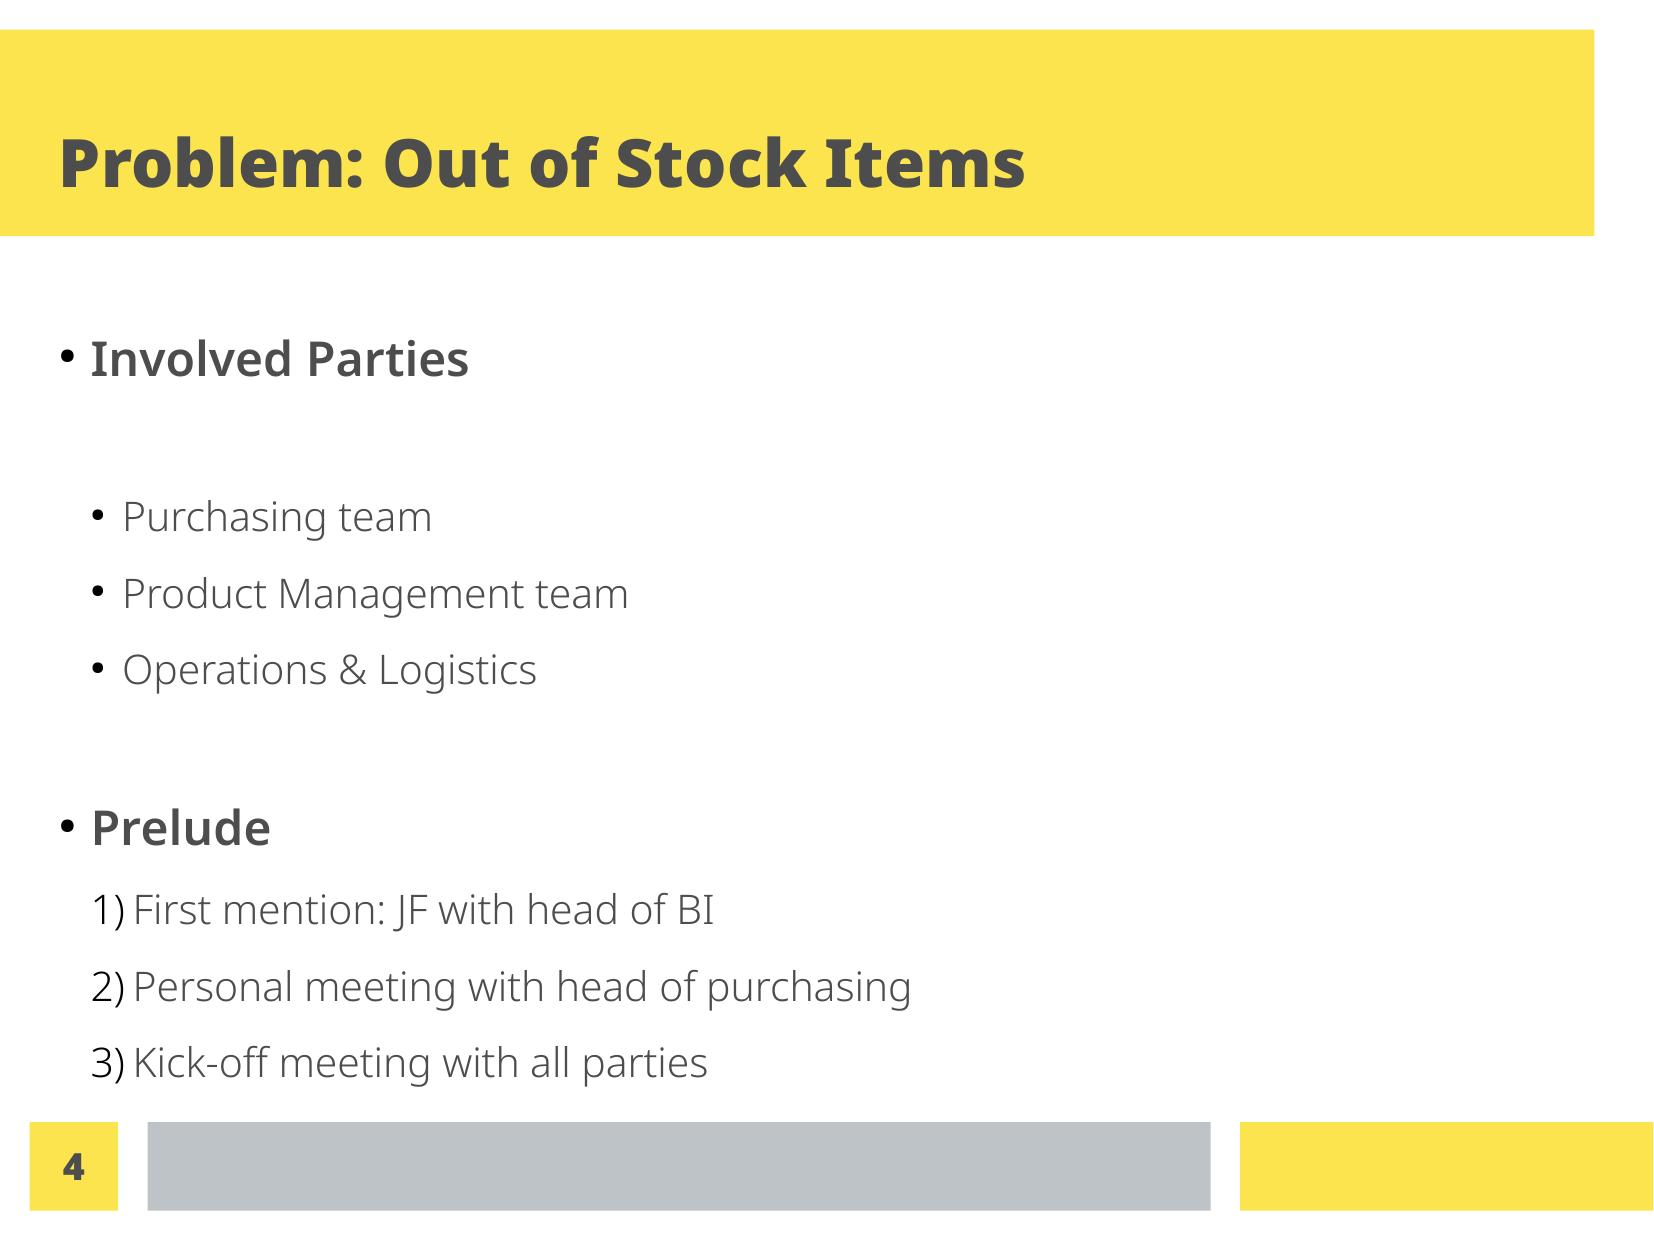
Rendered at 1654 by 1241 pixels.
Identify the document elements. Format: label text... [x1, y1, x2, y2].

list Involved Parties Purchasing team Product Management team Operations & Logistics Prelude First mention: JF with head of BI Personal meeting with head of purchasing Kick-off meeting with all parties [59, 324, 1565, 1093]
title Problem: Out of Stock Items [59, 59, 1595, 207]
